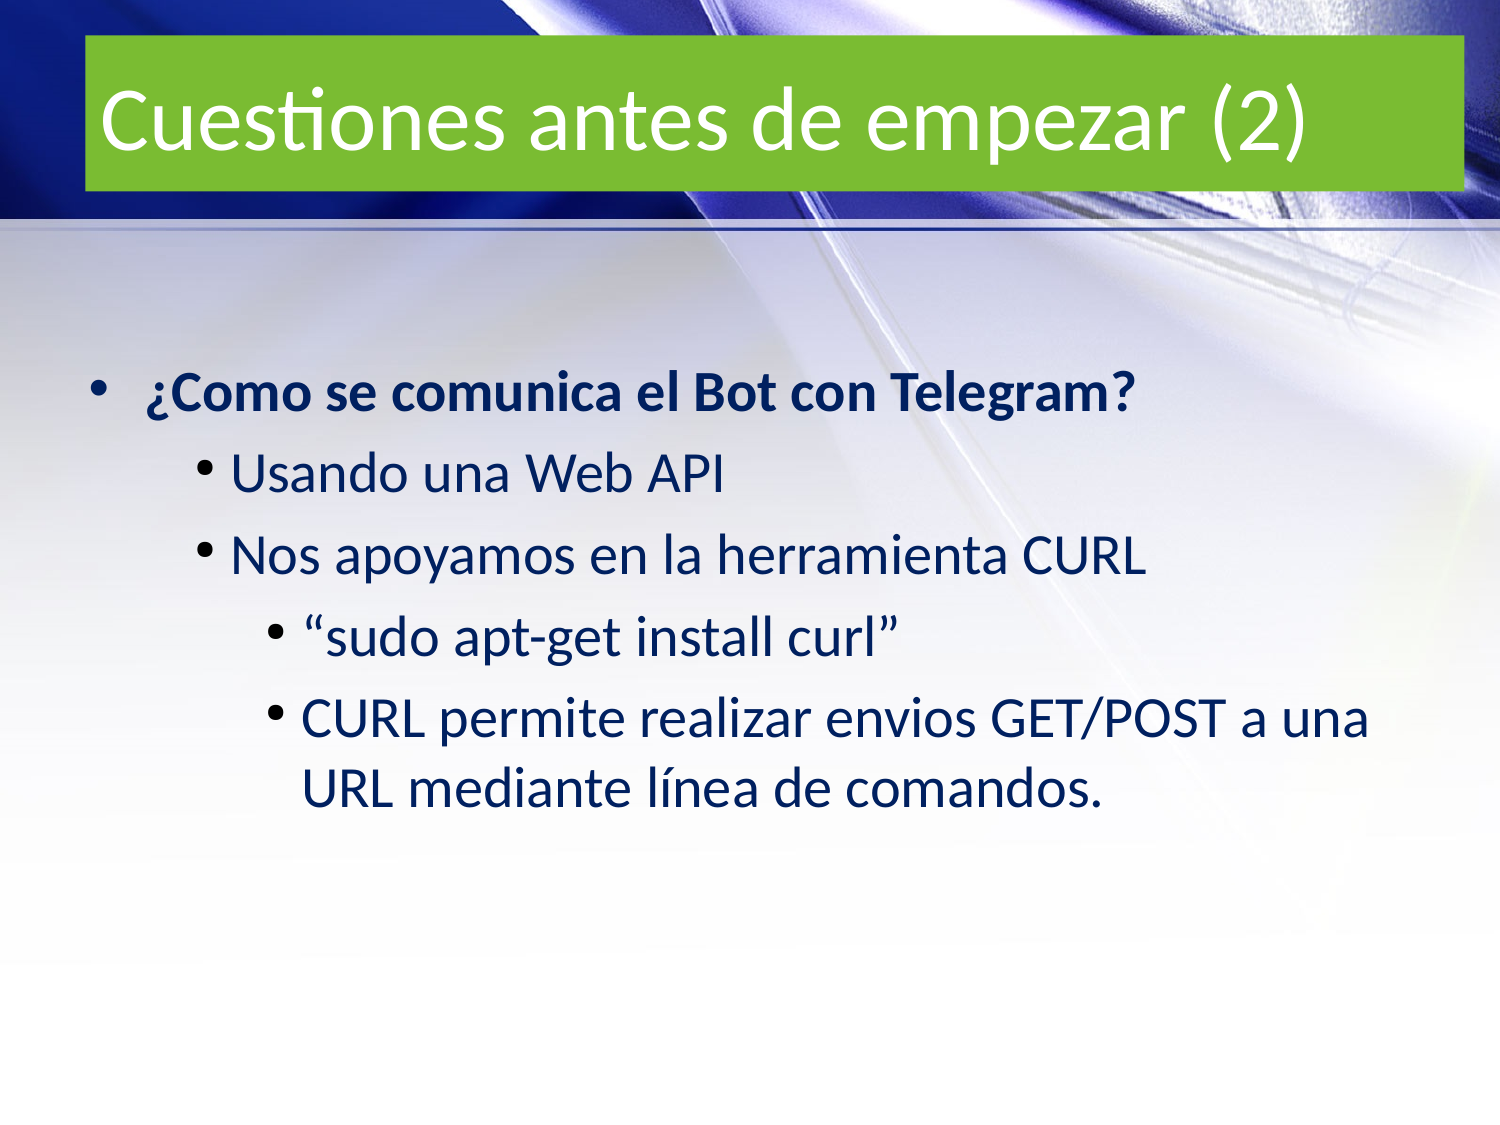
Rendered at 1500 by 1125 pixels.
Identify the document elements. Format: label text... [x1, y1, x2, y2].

picture [0, 0, 1500, 1125]
text_box Cuestiones antes de empezar (2) [85, 35, 1465, 192]
text_box ¿Como se comunica el Bot con Telegram? Usando una Web API Nos apoyamos en la herramienta CURL “sudo apt-get install curl” CURL permite realizar envios GET/POST a una URL mediante línea de comandos. [73, 345, 1424, 989]
